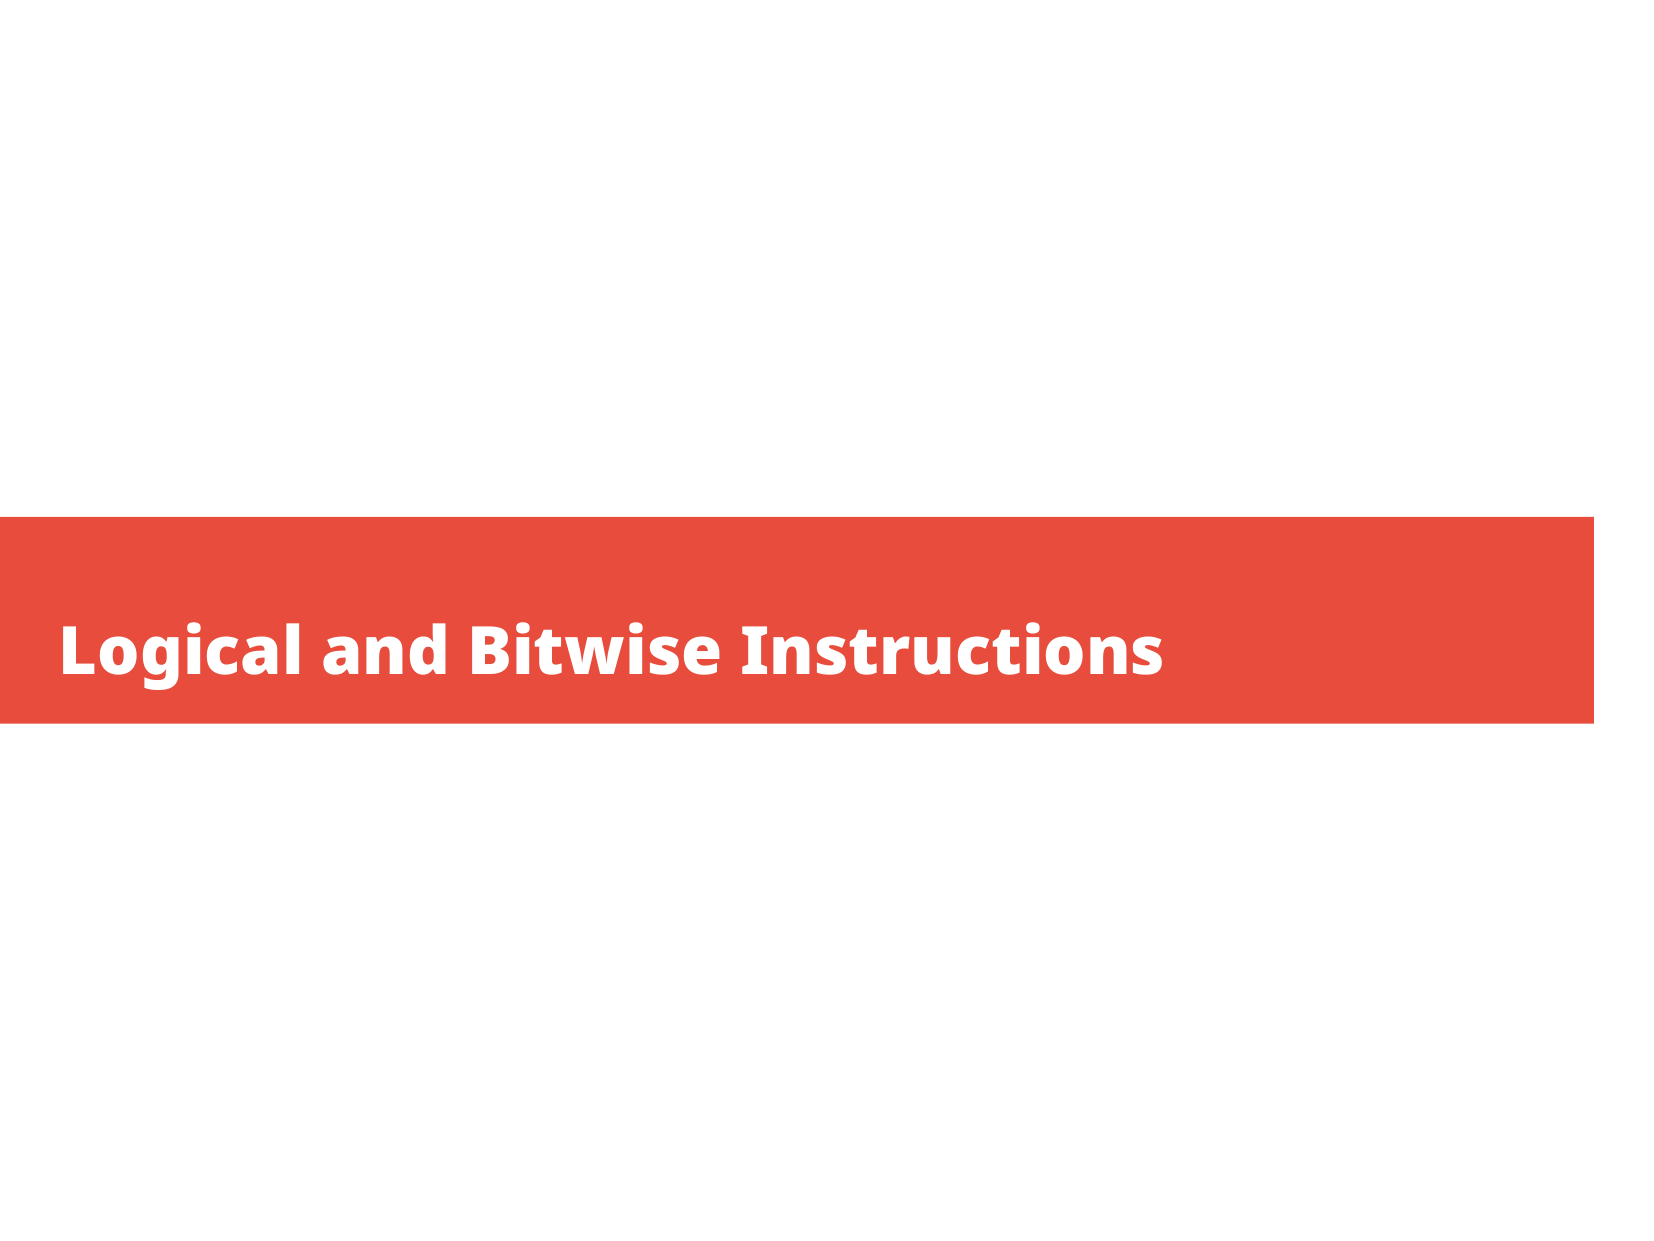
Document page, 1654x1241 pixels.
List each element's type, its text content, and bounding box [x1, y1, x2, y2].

title Logical and Bitwise Instructions [58, 546, 1594, 695]
